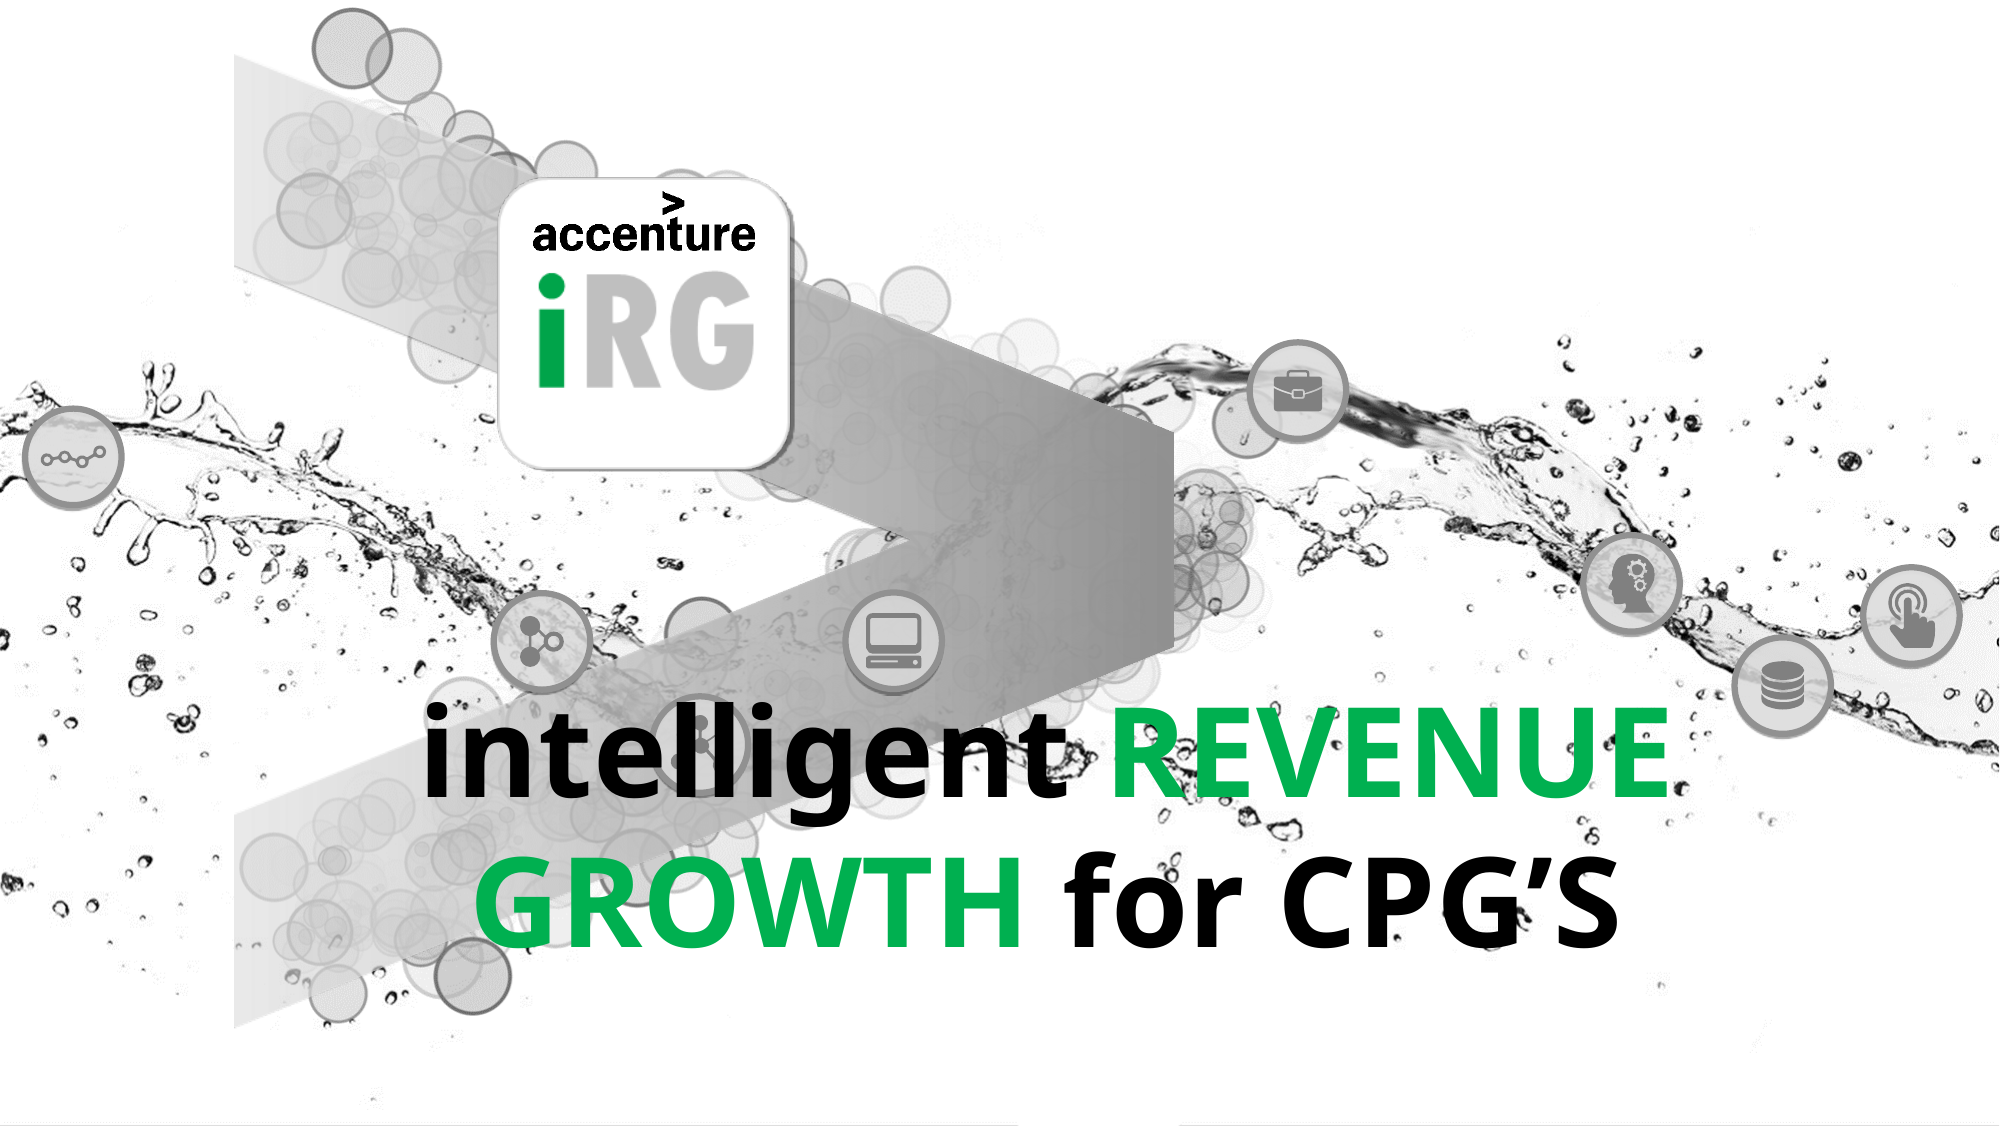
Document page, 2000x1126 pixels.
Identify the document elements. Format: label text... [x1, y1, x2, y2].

picture [0, 0, 2000, 1126]
text_box intelligent REVENUE GROWTH for CPG’S [191, 665, 1902, 1091]
